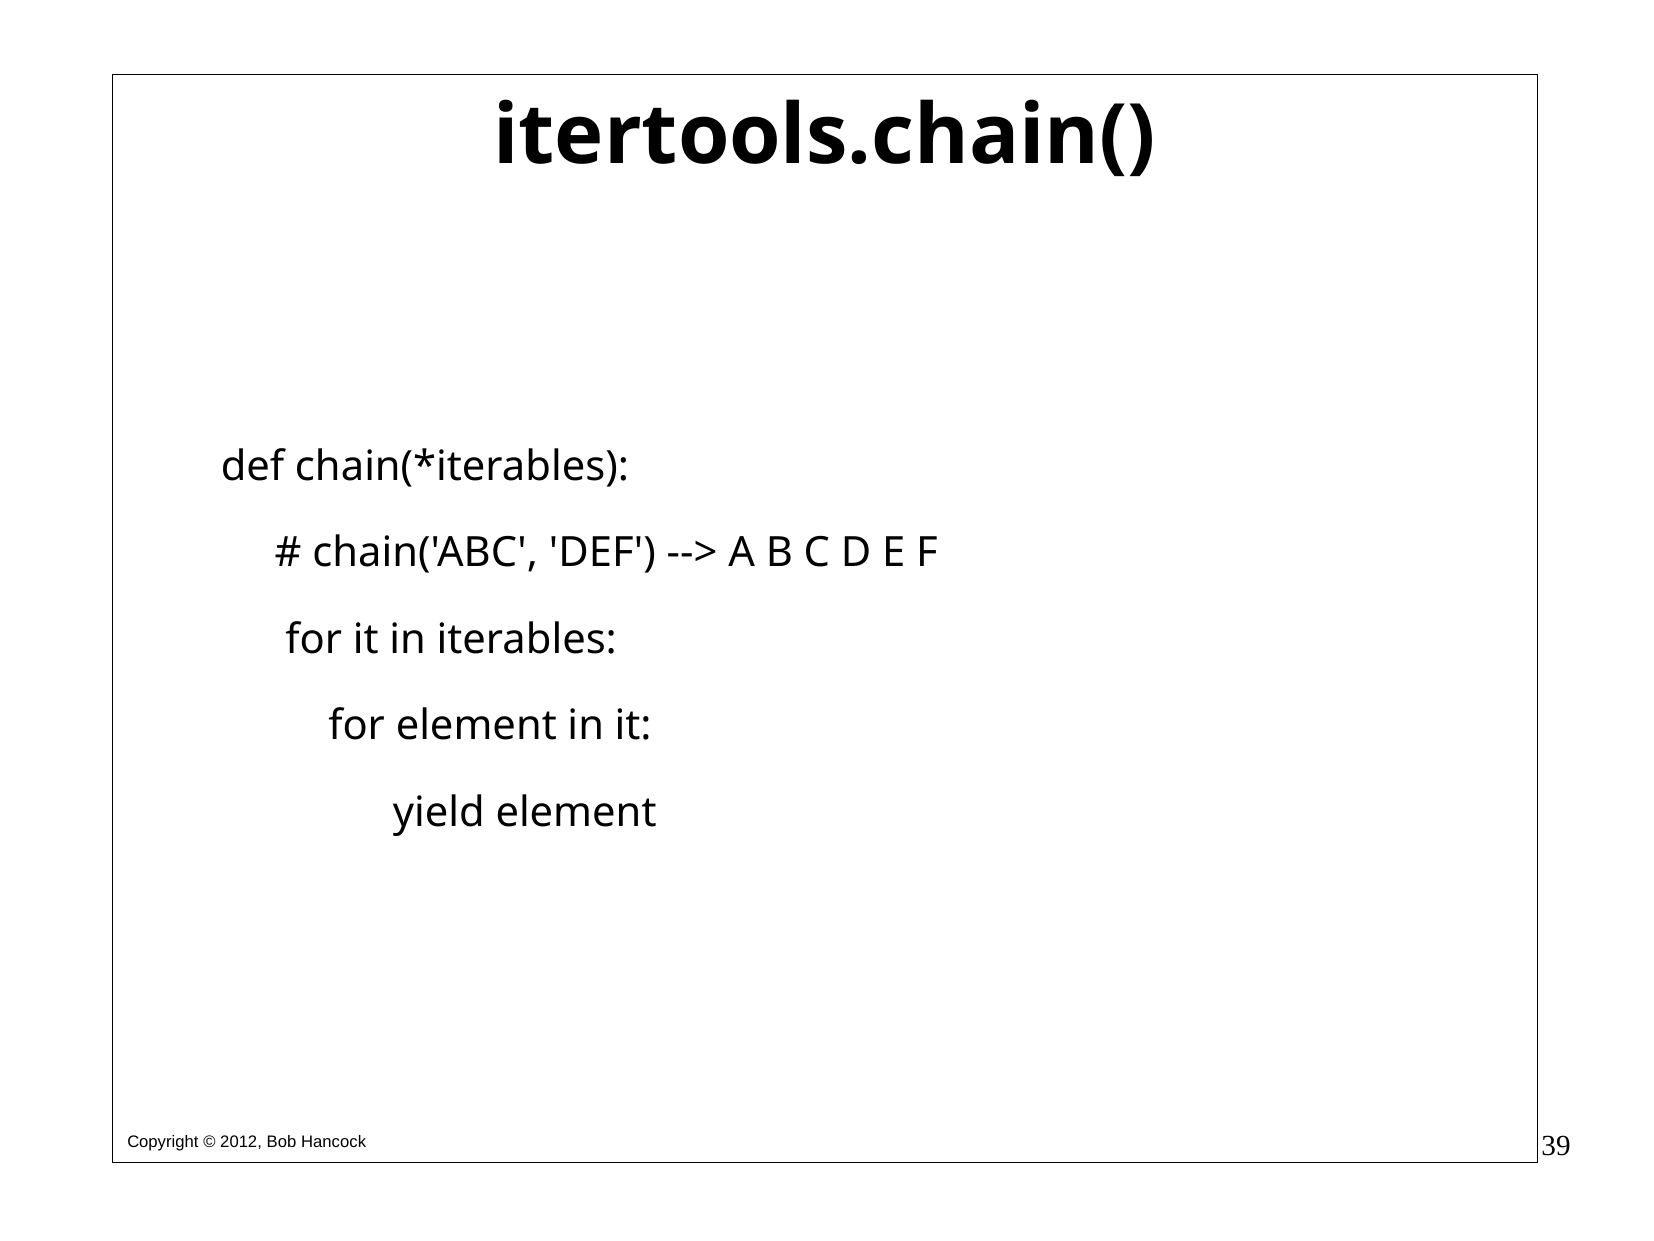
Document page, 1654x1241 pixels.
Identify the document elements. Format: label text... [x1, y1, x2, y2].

title itertools.chain() [112, 75, 1538, 188]
text_box Copyright © 2012, Bob Hancock [112, 1125, 382, 1159]
list def chain(*iterables): # chain('ABC', 'DEF') --> A B C D E F for it in iterables: for element in it: yield element [150, 262, 1501, 1126]
